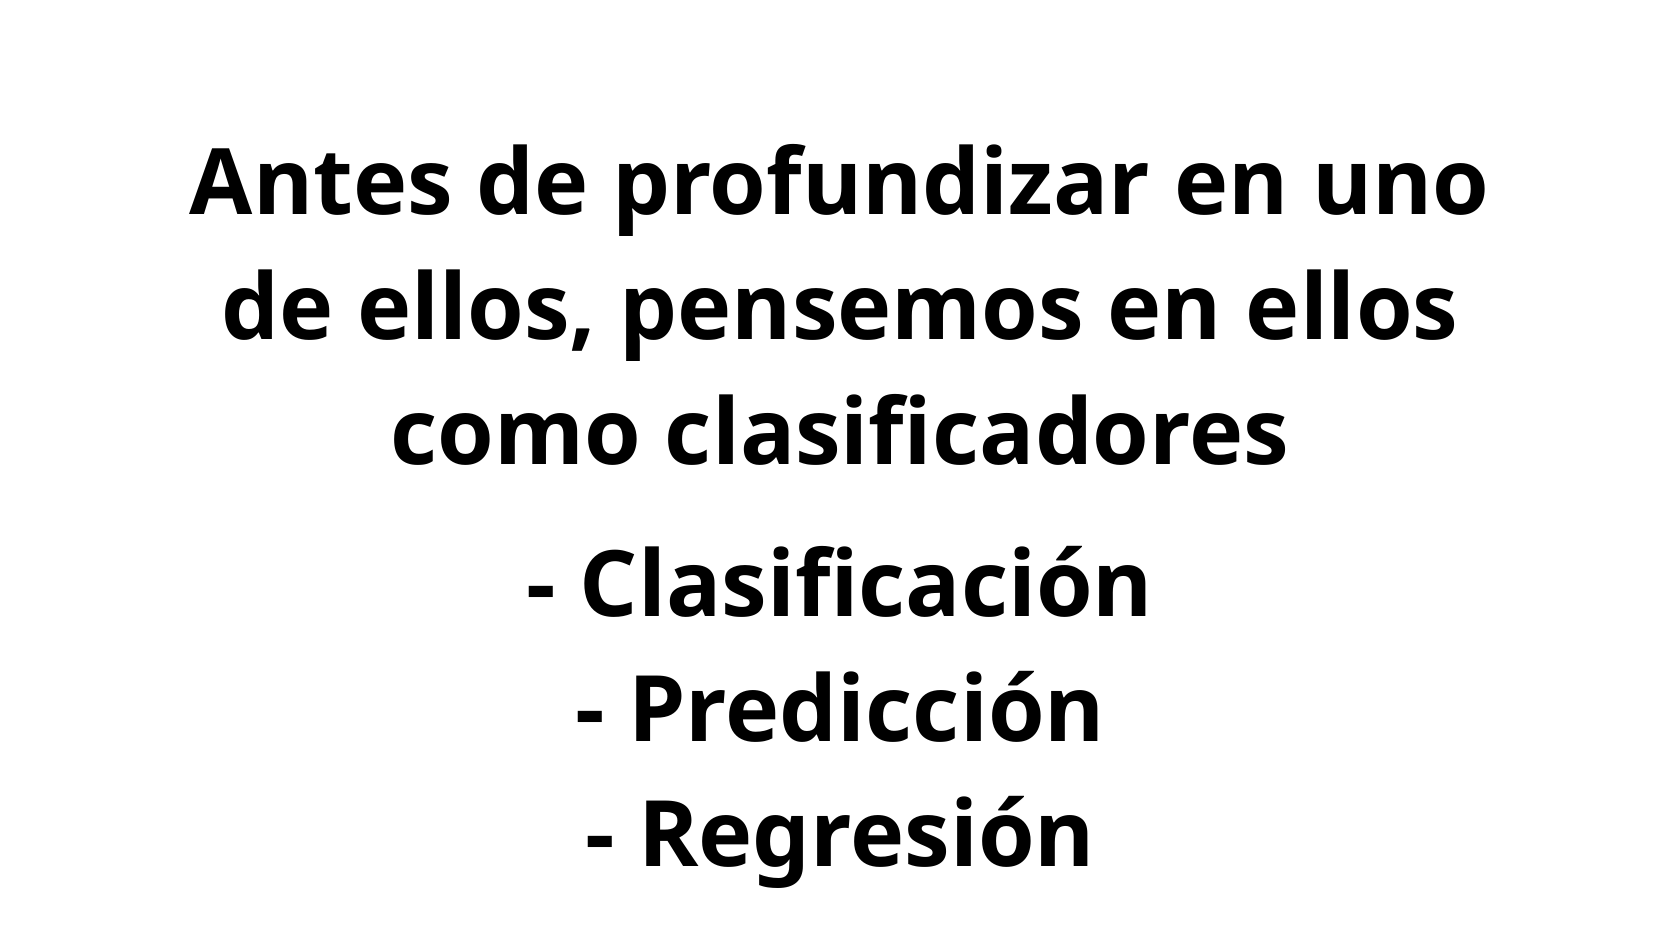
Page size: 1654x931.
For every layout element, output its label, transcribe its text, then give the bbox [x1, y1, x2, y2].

text_box Antes de profundizar en uno de ellos, pensemos en ellos como clasificadores [149, 109, 1531, 455]
text_box - Clasificación - Predicción - Regresión [149, 511, 1531, 856]
